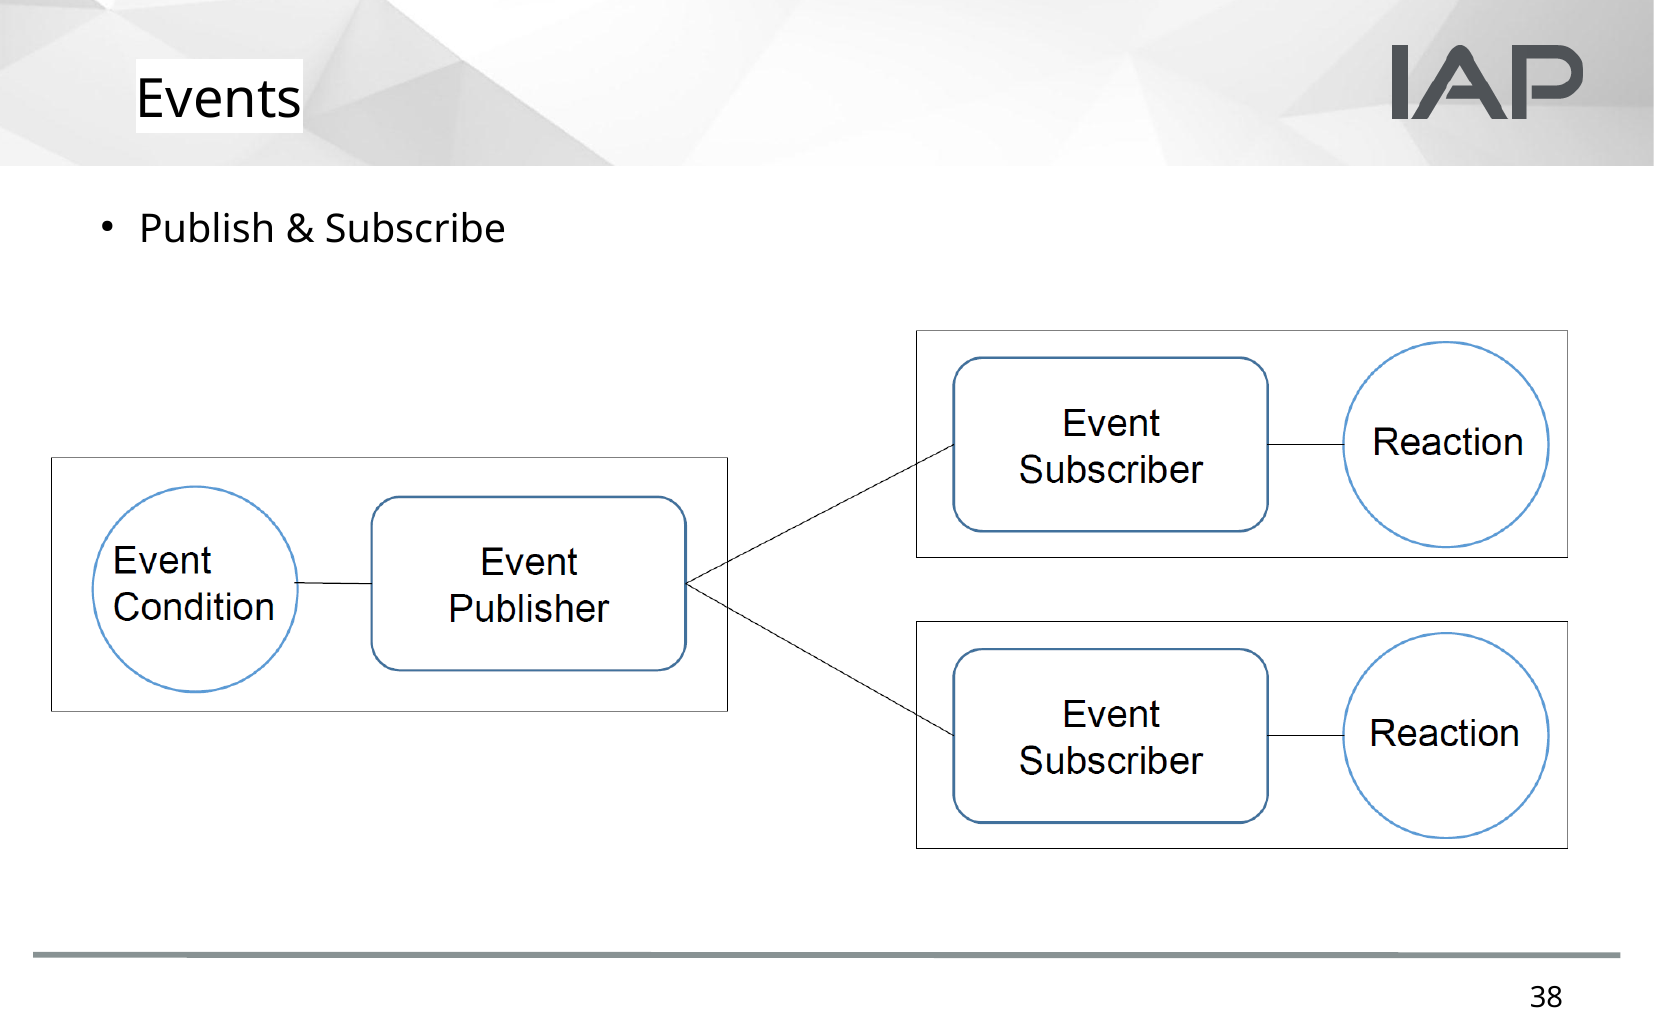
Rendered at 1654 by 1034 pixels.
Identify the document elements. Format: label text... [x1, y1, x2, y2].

picture [0, 0, 1654, 166]
picture [23, 271, 1642, 910]
title Events [135, 41, 1264, 152]
list Publish & Subscribe [82, 200, 1571, 260]
